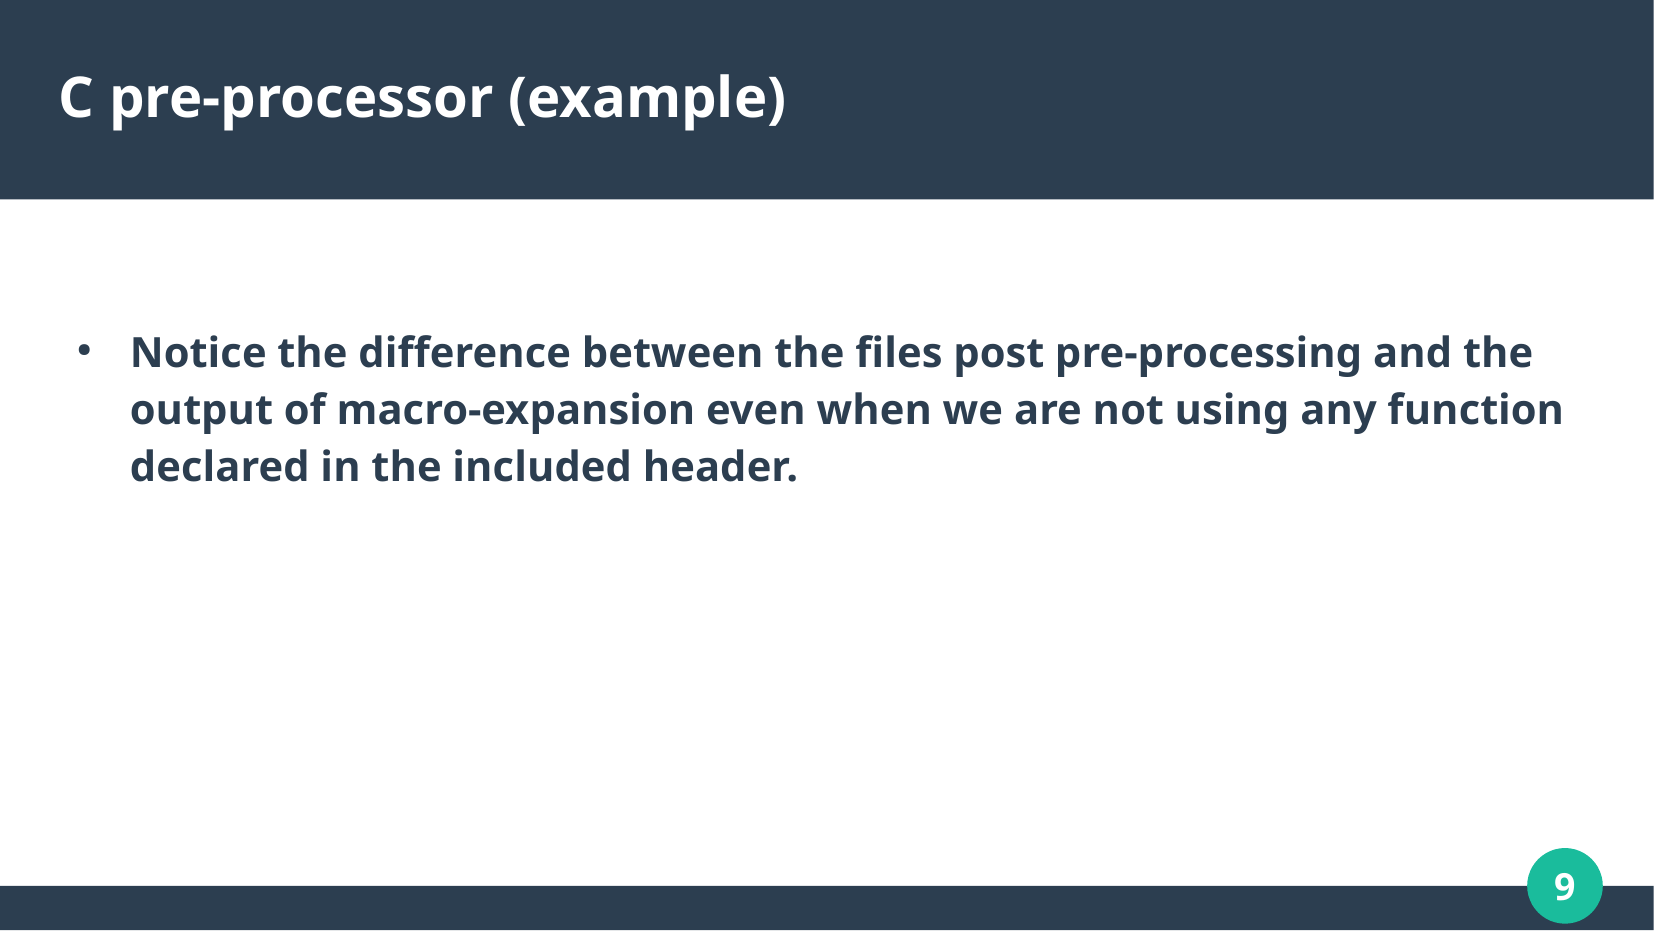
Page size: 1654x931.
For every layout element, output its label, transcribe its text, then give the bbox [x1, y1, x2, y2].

list Notice the difference between the files post pre-processing and the output of macro-expansion even when we are not using any function declared in the included header. [59, 243, 1595, 864]
title C pre-processor (example) [59, 37, 1595, 156]
